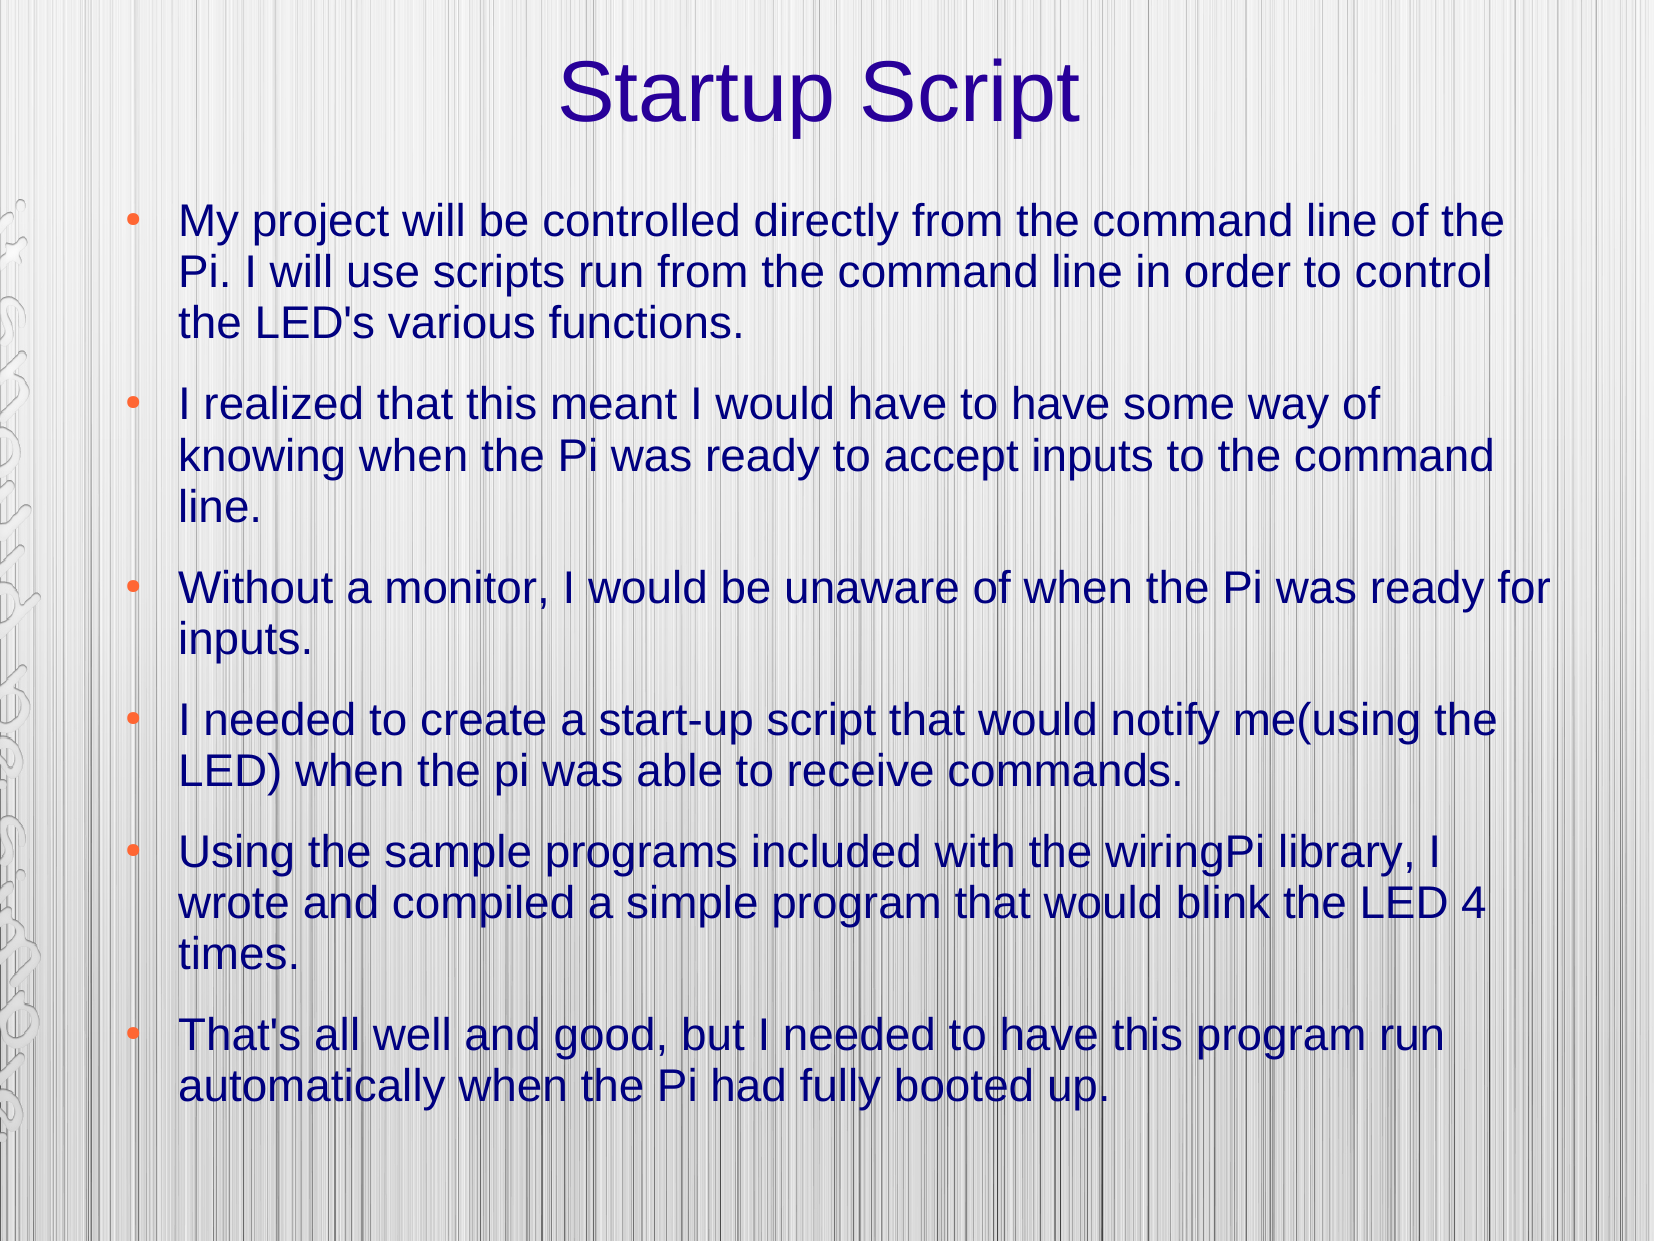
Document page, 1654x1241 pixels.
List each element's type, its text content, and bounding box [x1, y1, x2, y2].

picture [0, 0, 1654, 1241]
list My project will be controlled directly from the command line of the Pi. I will use scripts run from the command line in order to control the LED's various functions. I realized that this meant I would have to have some way of knowing when the Pi was ready to accept inputs to the command line. Without a monitor, I would be unaware of when the Pi was ready for inputs. I needed to create a start-up script that would notify me(using the LED) when the pi was able to receive commands. Using the sample programs included with the wiringPi library, I wrote and compiled a simple program that would blink the LED 4 times. That's all well and good, but I needed to have this program run automatically when the Pi had fully booted up. [107, 195, 1561, 1109]
title Startup Script [75, 0, 1564, 196]
